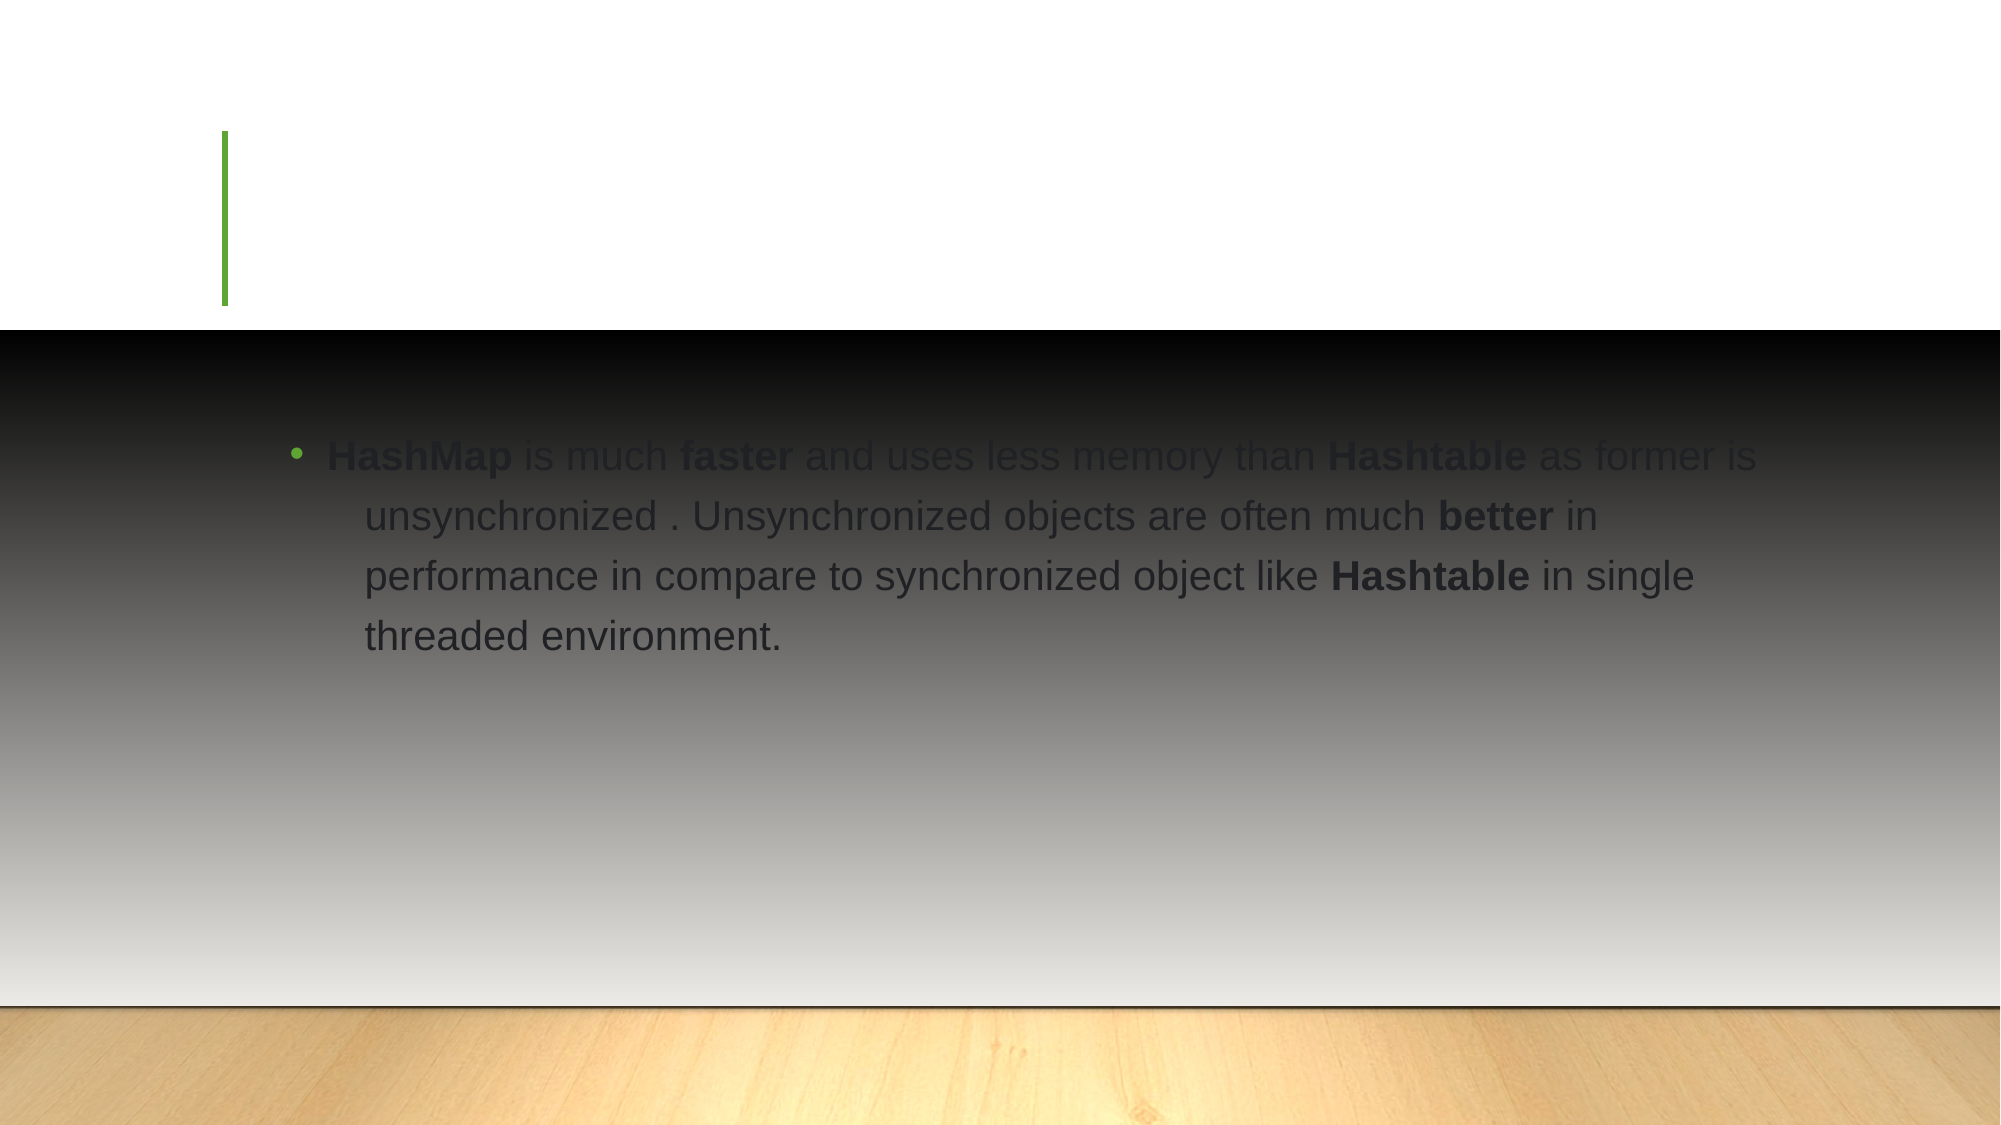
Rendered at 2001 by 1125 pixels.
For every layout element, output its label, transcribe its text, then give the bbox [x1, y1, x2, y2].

list HashMap is much faster and uses less memory than Hashtable as former is unsynchronized . Unsynchronized objects are often much better in performance in compare to synchronized object like Hashtable in single threaded environment. [274, 410, 1837, 715]
